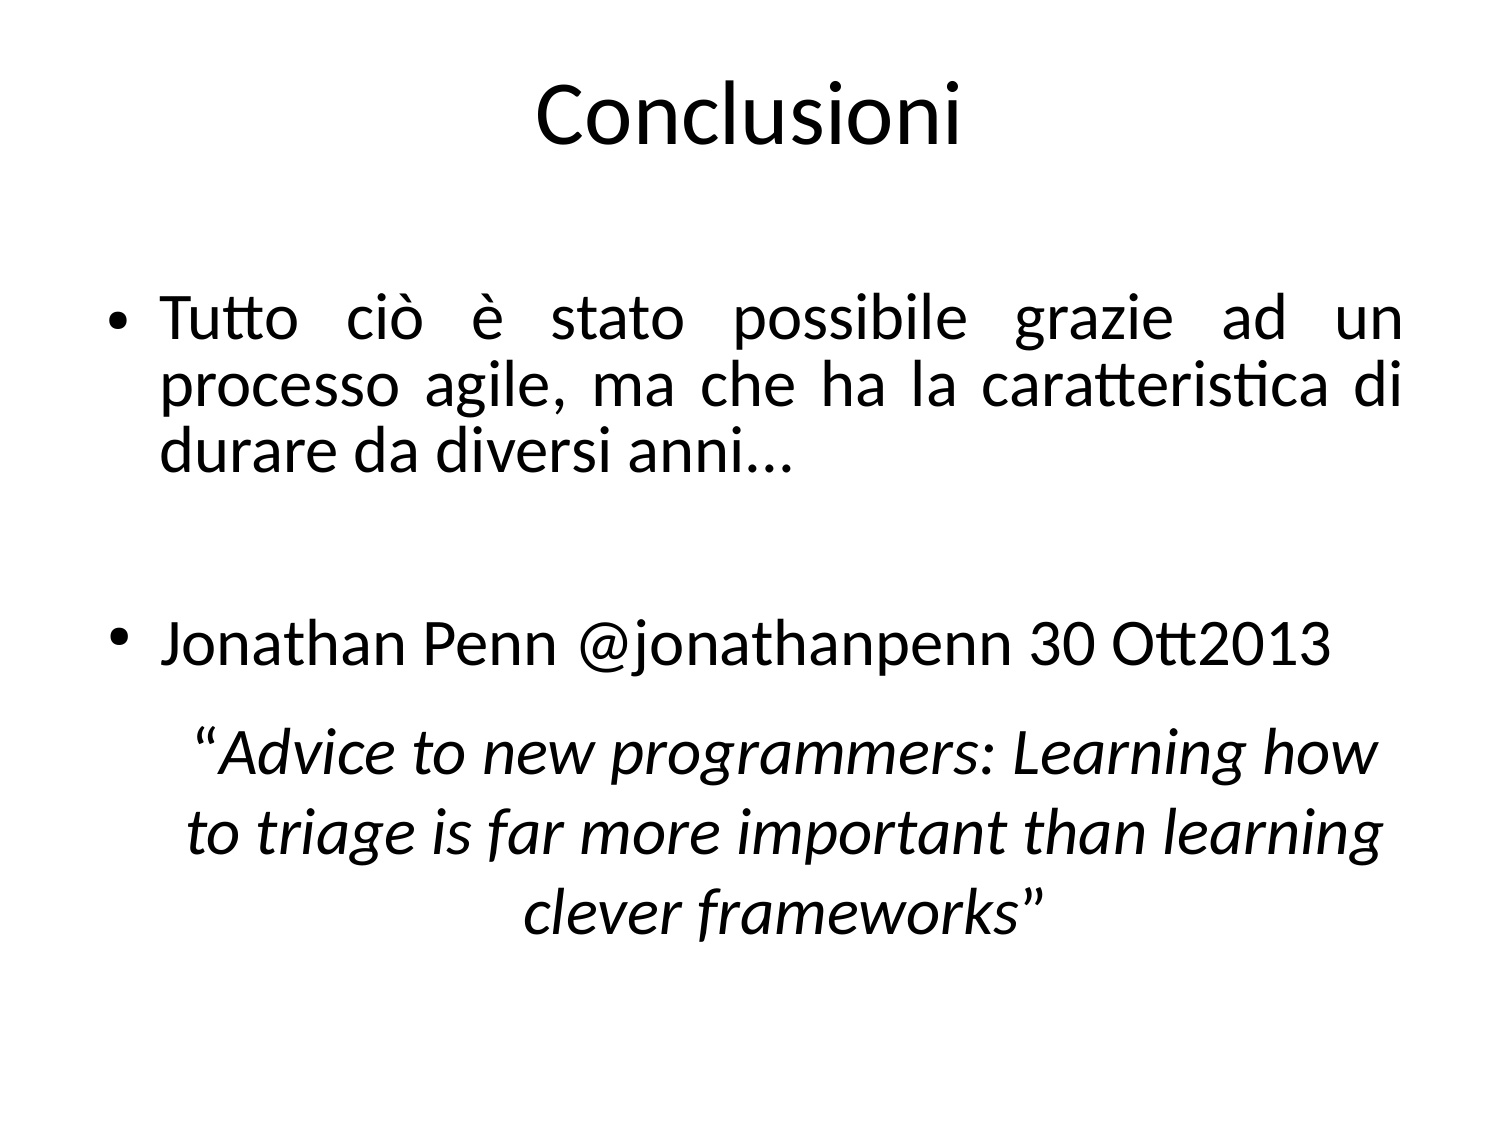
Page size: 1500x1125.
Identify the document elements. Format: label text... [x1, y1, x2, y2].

title Conclusioni [75, 45, 1425, 233]
text_box Tutto ciò è stato possibile grazie ad un processo agile, ma che ha la caratteristica di durare da diversi anni... [88, 289, 1406, 534]
list Jonathan Penn ‏@jonathanpenn 30 Ott2013 “Advice to new programmers: Learning how to triage is far more important than learning clever frameworks” [75, 262, 1425, 1005]
